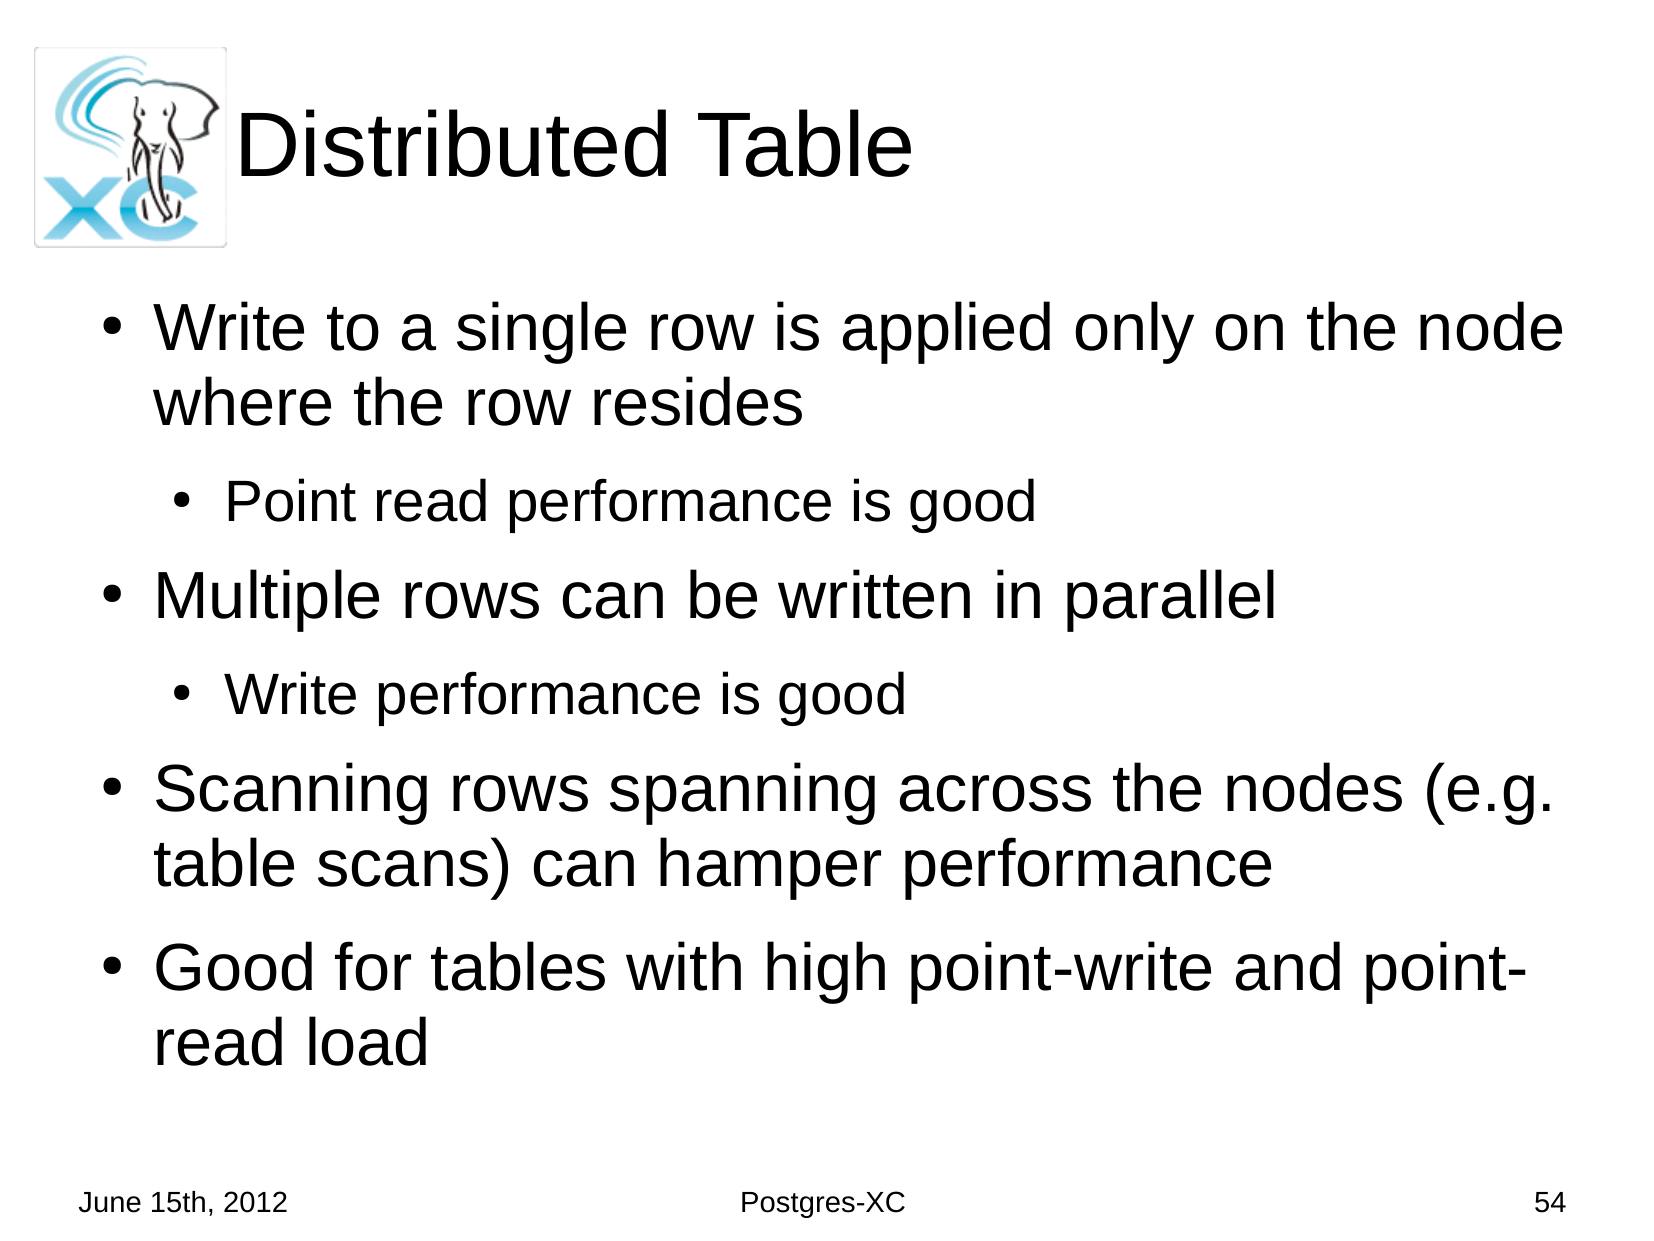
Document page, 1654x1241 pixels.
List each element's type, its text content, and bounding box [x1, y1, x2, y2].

picture [34, 47, 227, 248]
title Distributed Table [234, 40, 1599, 248]
list Write to a single row is applied only on the node where the row resides Point read performance is good Multiple rows can be written in parallel Write performance is good Scanning rows spanning across the nodes (e.g. table scans) can hamper performance Good for tables with high point-write and point- read load [82, 290, 1571, 1109]
